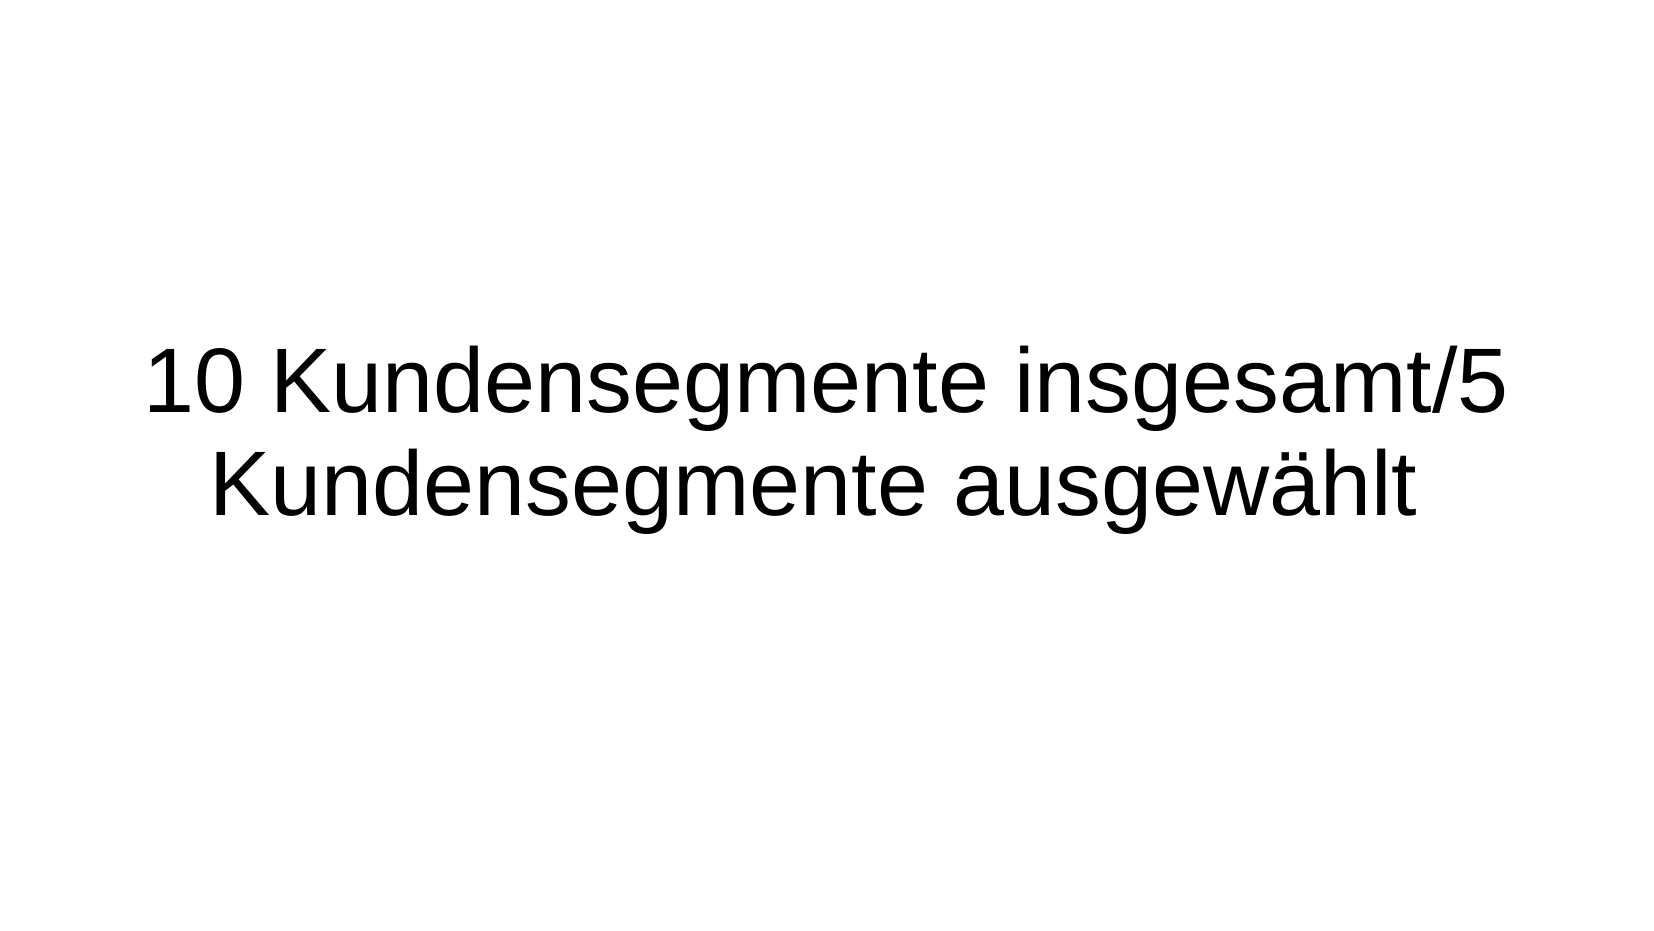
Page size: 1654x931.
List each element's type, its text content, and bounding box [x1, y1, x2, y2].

title 10 Kundensegmente insgesamt/5 Kundensegmente ausgewählt [82, 329, 1571, 535]
